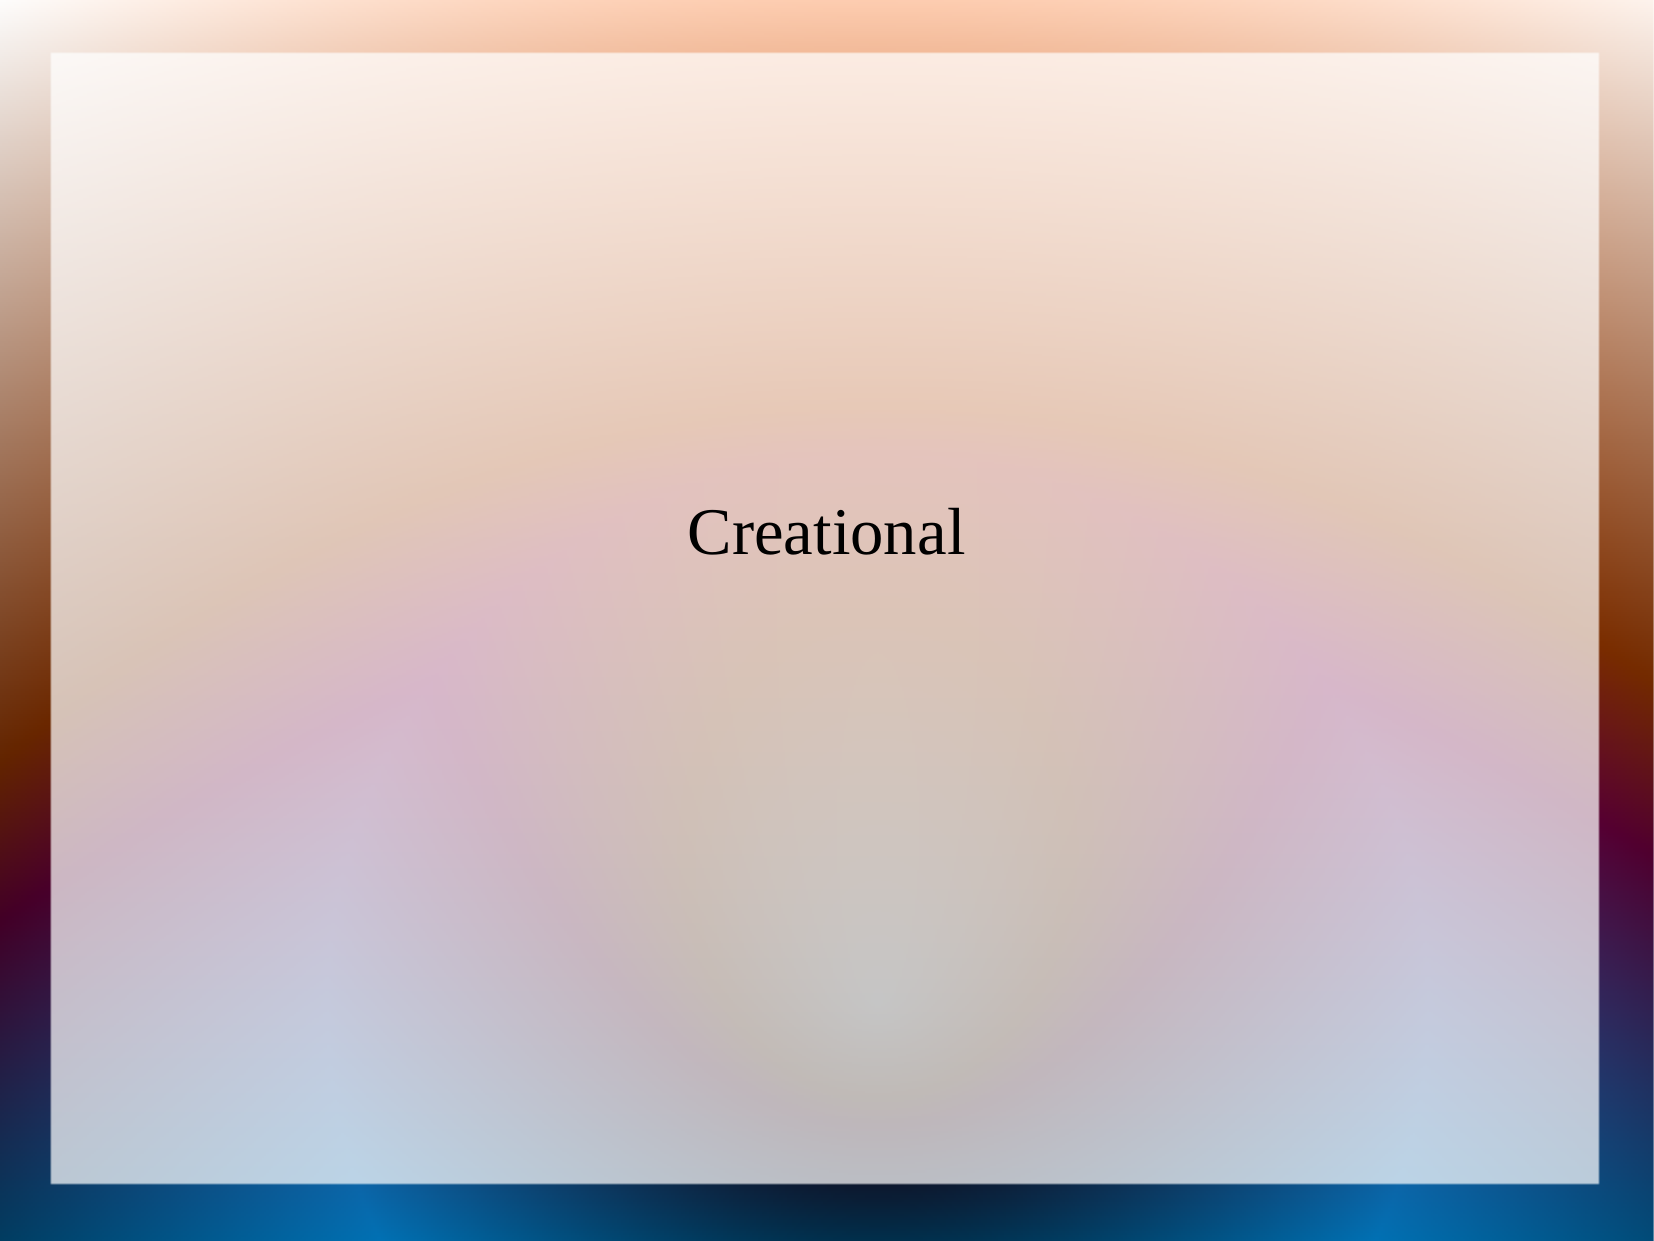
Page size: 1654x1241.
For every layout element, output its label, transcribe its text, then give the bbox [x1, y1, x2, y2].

subtitle Creational [82, 55, 1571, 1010]
picture [0, 0, 1654, 1241]
